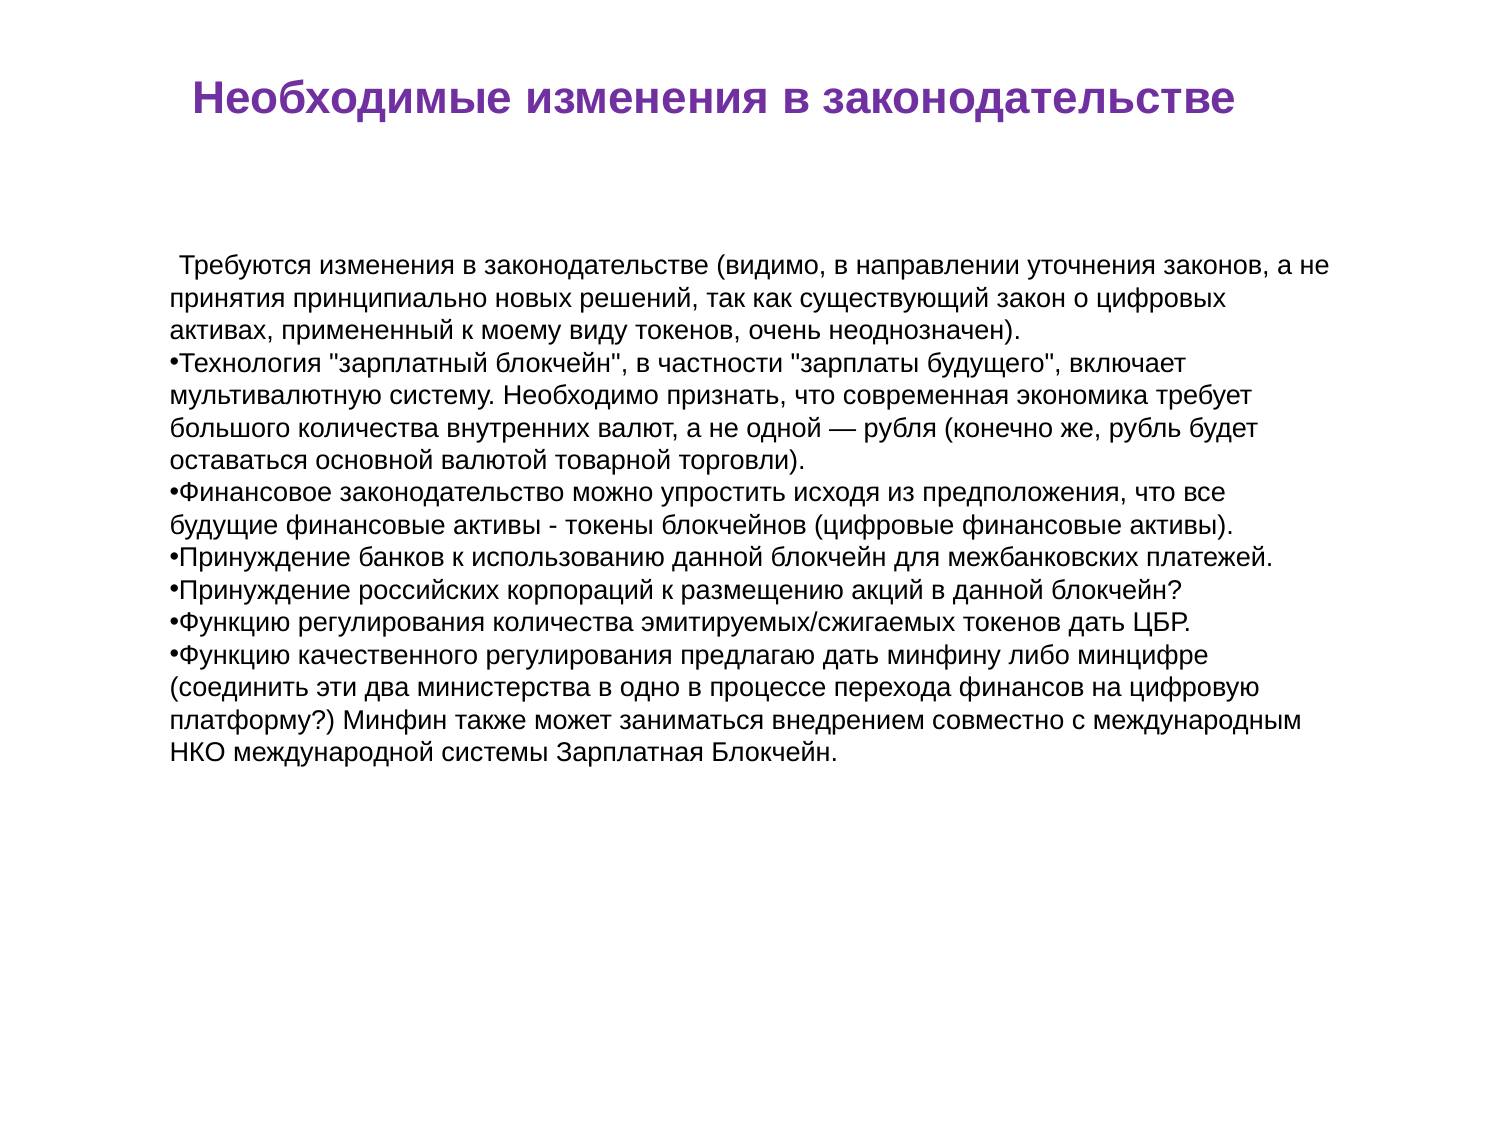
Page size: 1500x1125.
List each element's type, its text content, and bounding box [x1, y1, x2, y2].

text_box Необходимые изменения в законодательстве [117, 59, 1313, 120]
text_box Требуются изменения в законодательстве (видимо, в направлении уточнения законов, а не принятия принципиально новых решений, так как существующий закон о цифровых активах, примененный к моему виду токенов, очень неоднозначен). Технология "зарплатный блокчейн", в частности "зарплаты будущего", включает мультивалютную систему. Необходимо признать, что современная экономика требует большого количества внутренних валют, а не одной — рубля (конечно же, рубль будет оставаться основной валютой товарной торговли). Финансовое законодательство можно упростить исходя из предположения, что все будущие финансовые активы - токены блокчейнов (цифровые финансовые активы). Принуждение банков к использованию данной блокчейн для межбанковских платежей. Принуждение российских корпораций к размещению акций в данной блокчейн? Функцию регулирования количества эмитируемых/сжигаемых токенов дать ЦБР. Функцию качественного регулирования предлагаю дать минфину либо минцифре (соединить эти два министерства в одно в процессе перехода финансов на цифровую платформу?) Минфин также может заниматься внедрением совместно с международным НКО международной системы Зарплатная Блокчейн. [154, 240, 1351, 775]
